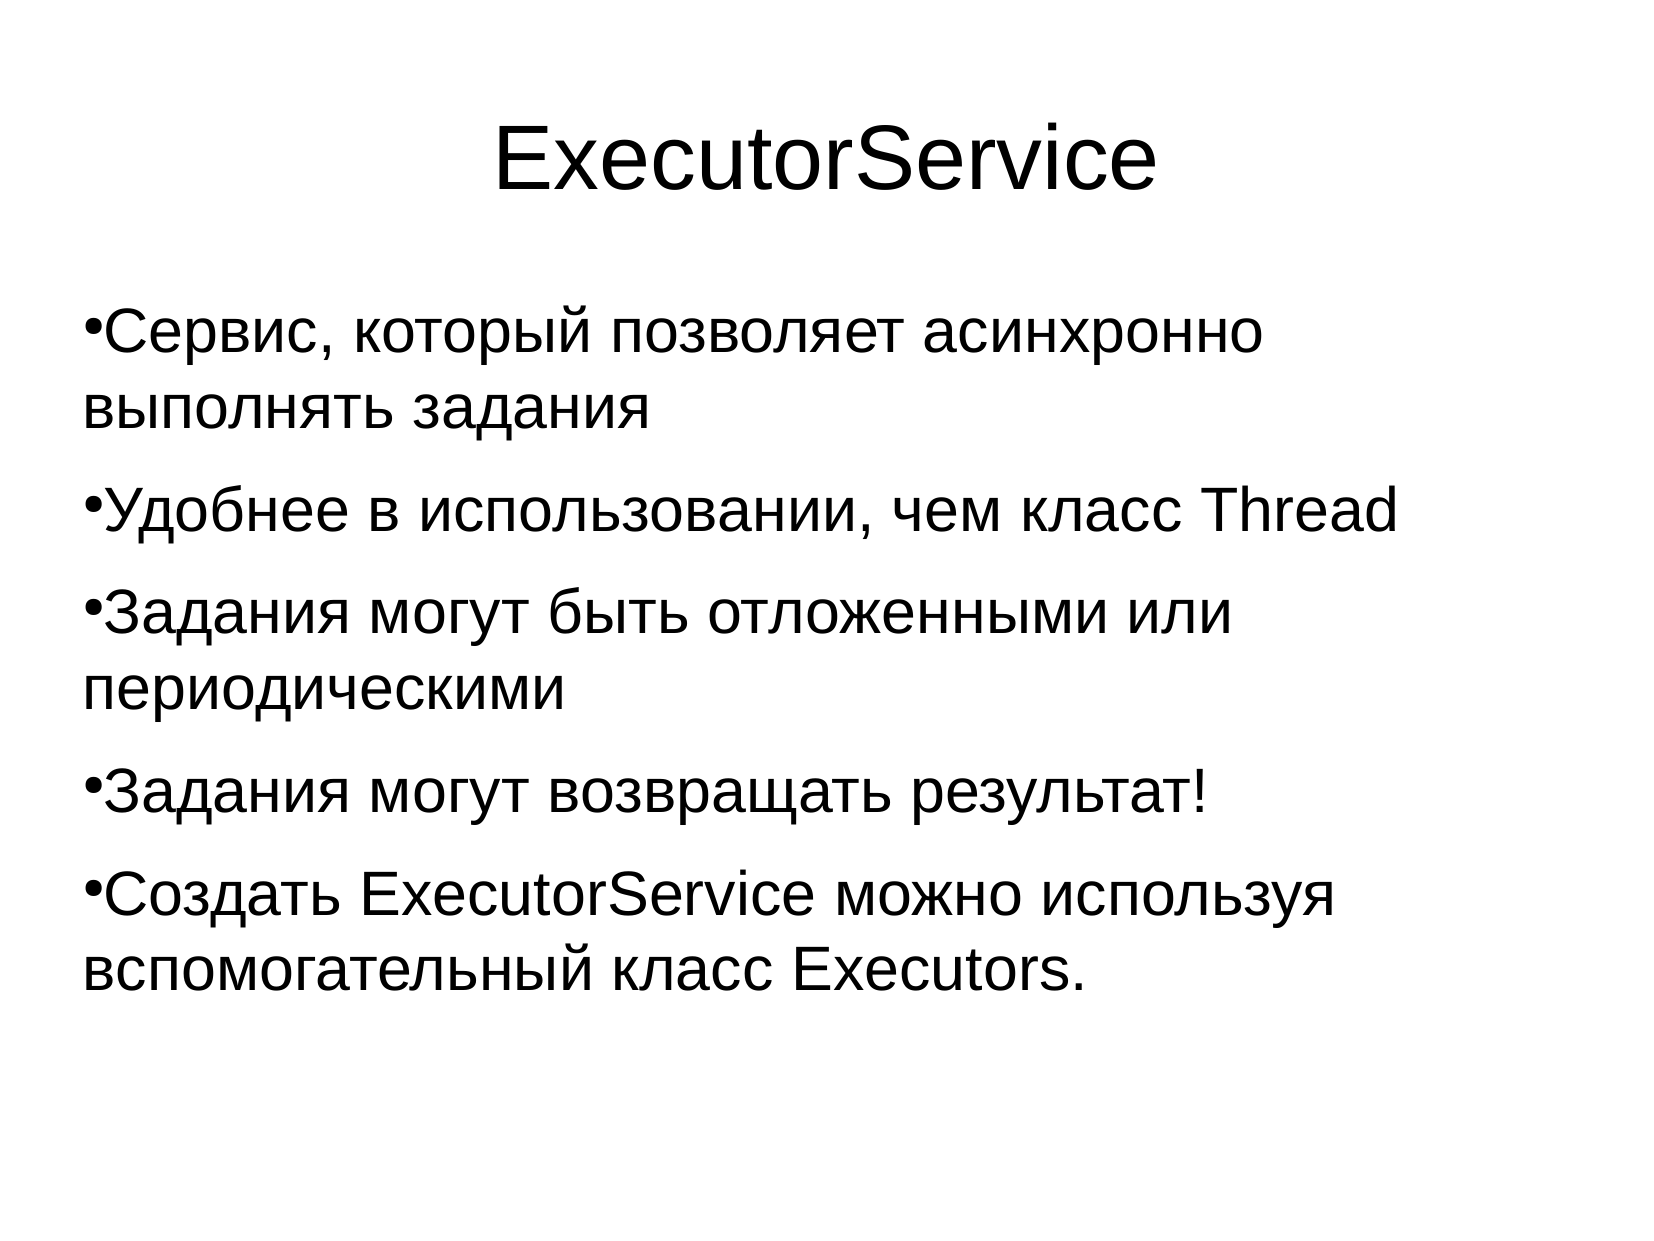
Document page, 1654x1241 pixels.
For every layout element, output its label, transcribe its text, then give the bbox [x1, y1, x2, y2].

list Сервис, который позволяет асинхронно выполнять задания Удобнее в использовании, чем класс Thread Задания могут быть отложенными или периодическими Задания могут возвращать результат! Создать ExecutorService можно используя вспомогательный класс Executors. [82, 290, 1571, 1010]
title ExecutorService [82, 49, 1571, 257]
